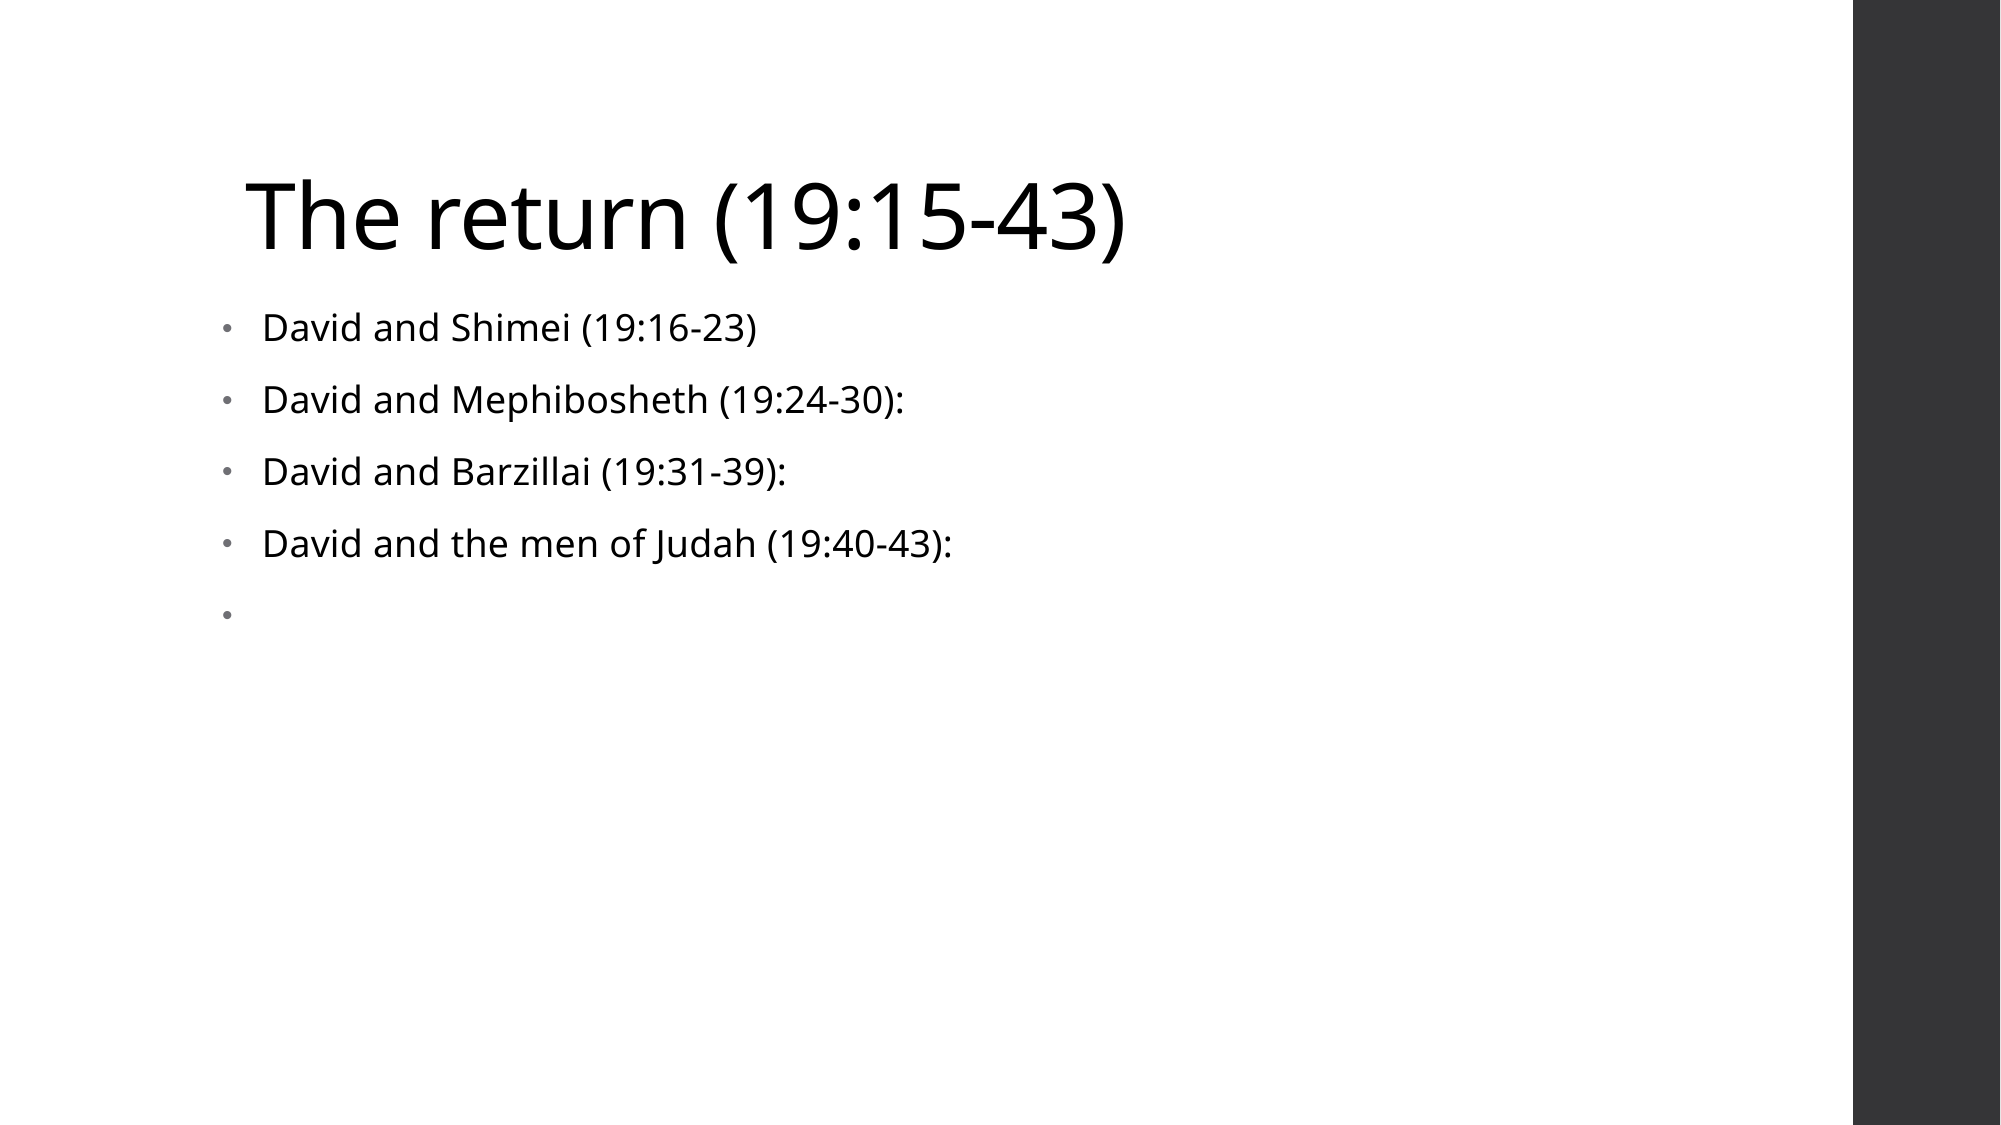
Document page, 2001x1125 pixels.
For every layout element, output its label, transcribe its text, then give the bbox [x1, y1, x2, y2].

list David and Shimei (19:16-23) David and Mephibosheth (19:24-30): David and Barzillai (19:31-39): David and the men of Judah (19:40-43): [206, 299, 1617, 1014]
title The return (19:15-43) [206, 60, 1797, 278]
